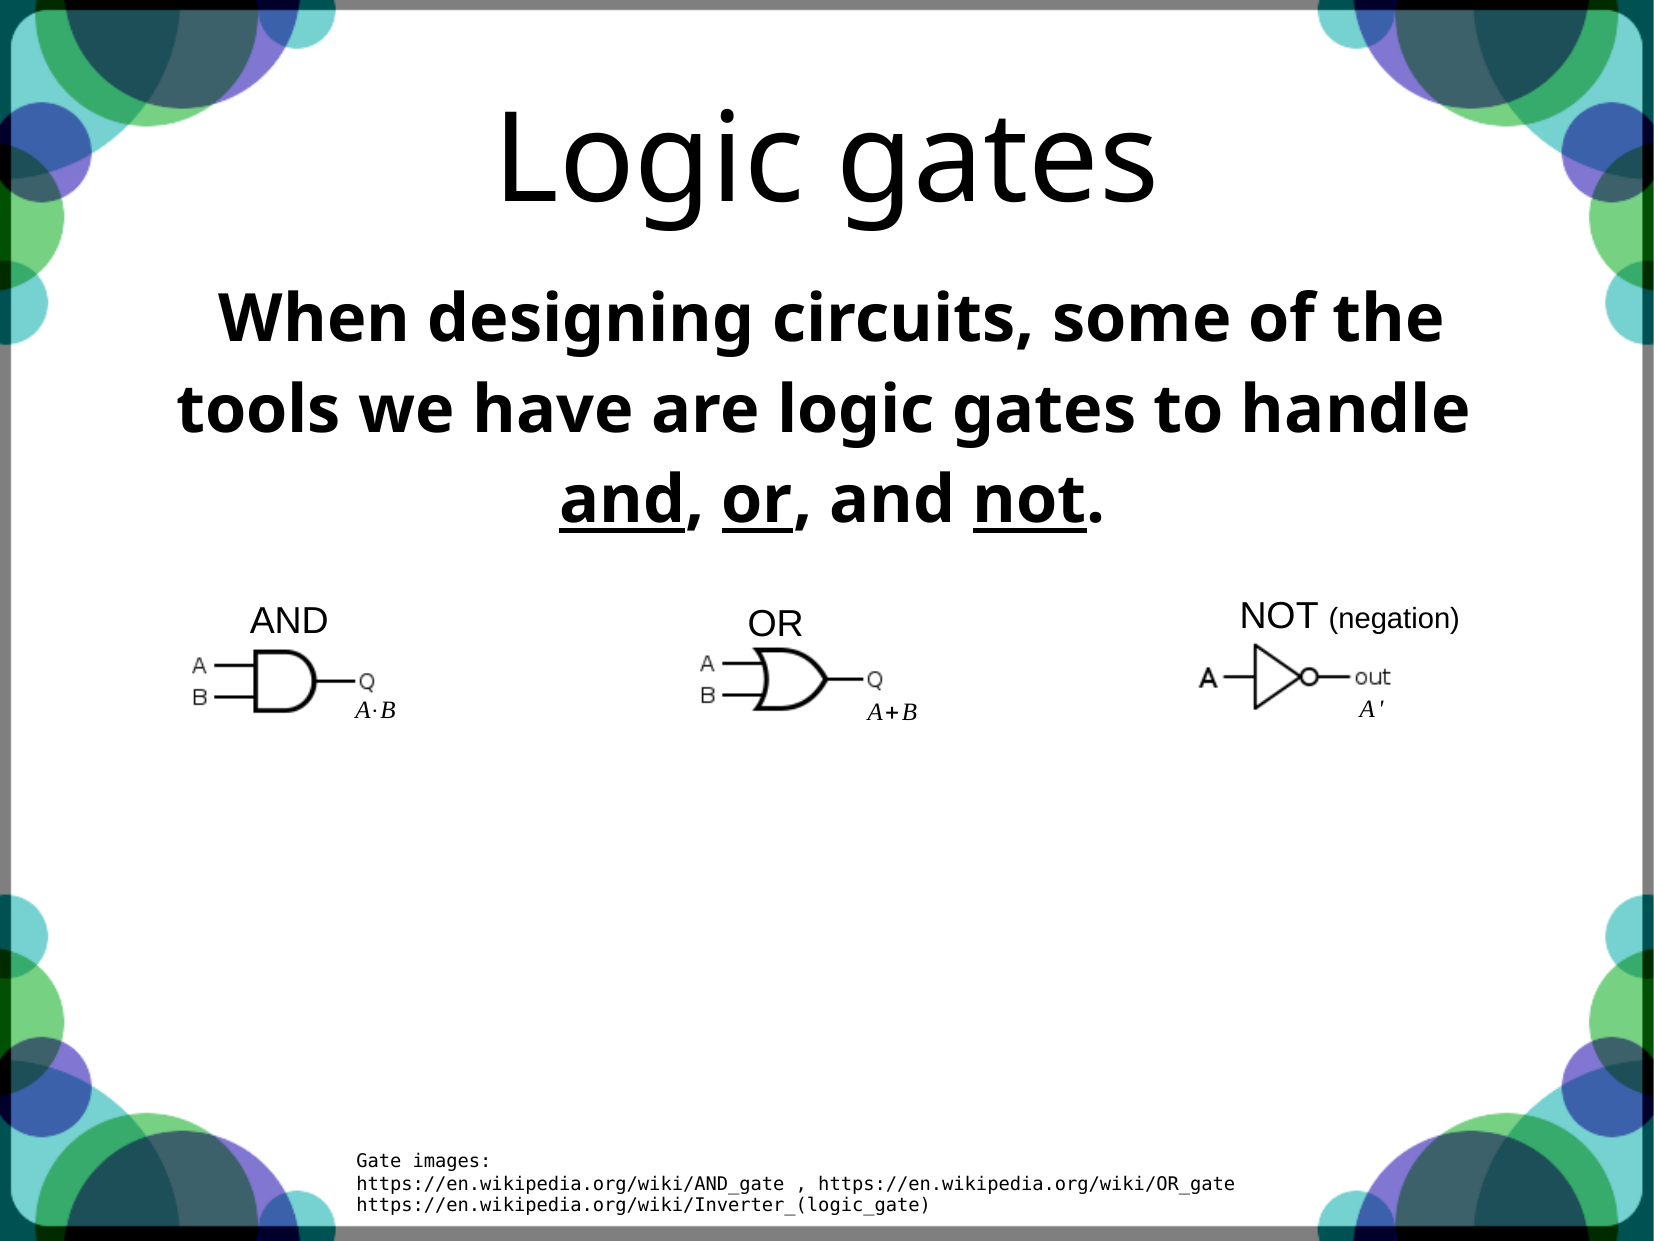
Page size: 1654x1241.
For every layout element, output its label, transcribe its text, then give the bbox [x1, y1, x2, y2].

text_box When designing circuits, some of the tools we have are logic gates to handle and, or, and not. [135, 270, 1531, 943]
text_box AND [235, 591, 404, 649]
chart [346, 696, 403, 725]
text_box OR [732, 594, 902, 652]
title Logic gates [82, 49, 1571, 257]
chart [858, 698, 925, 727]
text_box Gate images: https://en.wikipedia.org/wiki/AND_gate , https://en.wikipedia.org/wiki/OR_gate https://en.wikipedia.org/wiki/Inverter_(logic_gate) [341, 1143, 1300, 1224]
text_box NOT (negation) [1224, 587, 1499, 677]
chart [1350, 695, 1391, 724]
picture [0, 0, 1654, 1241]
